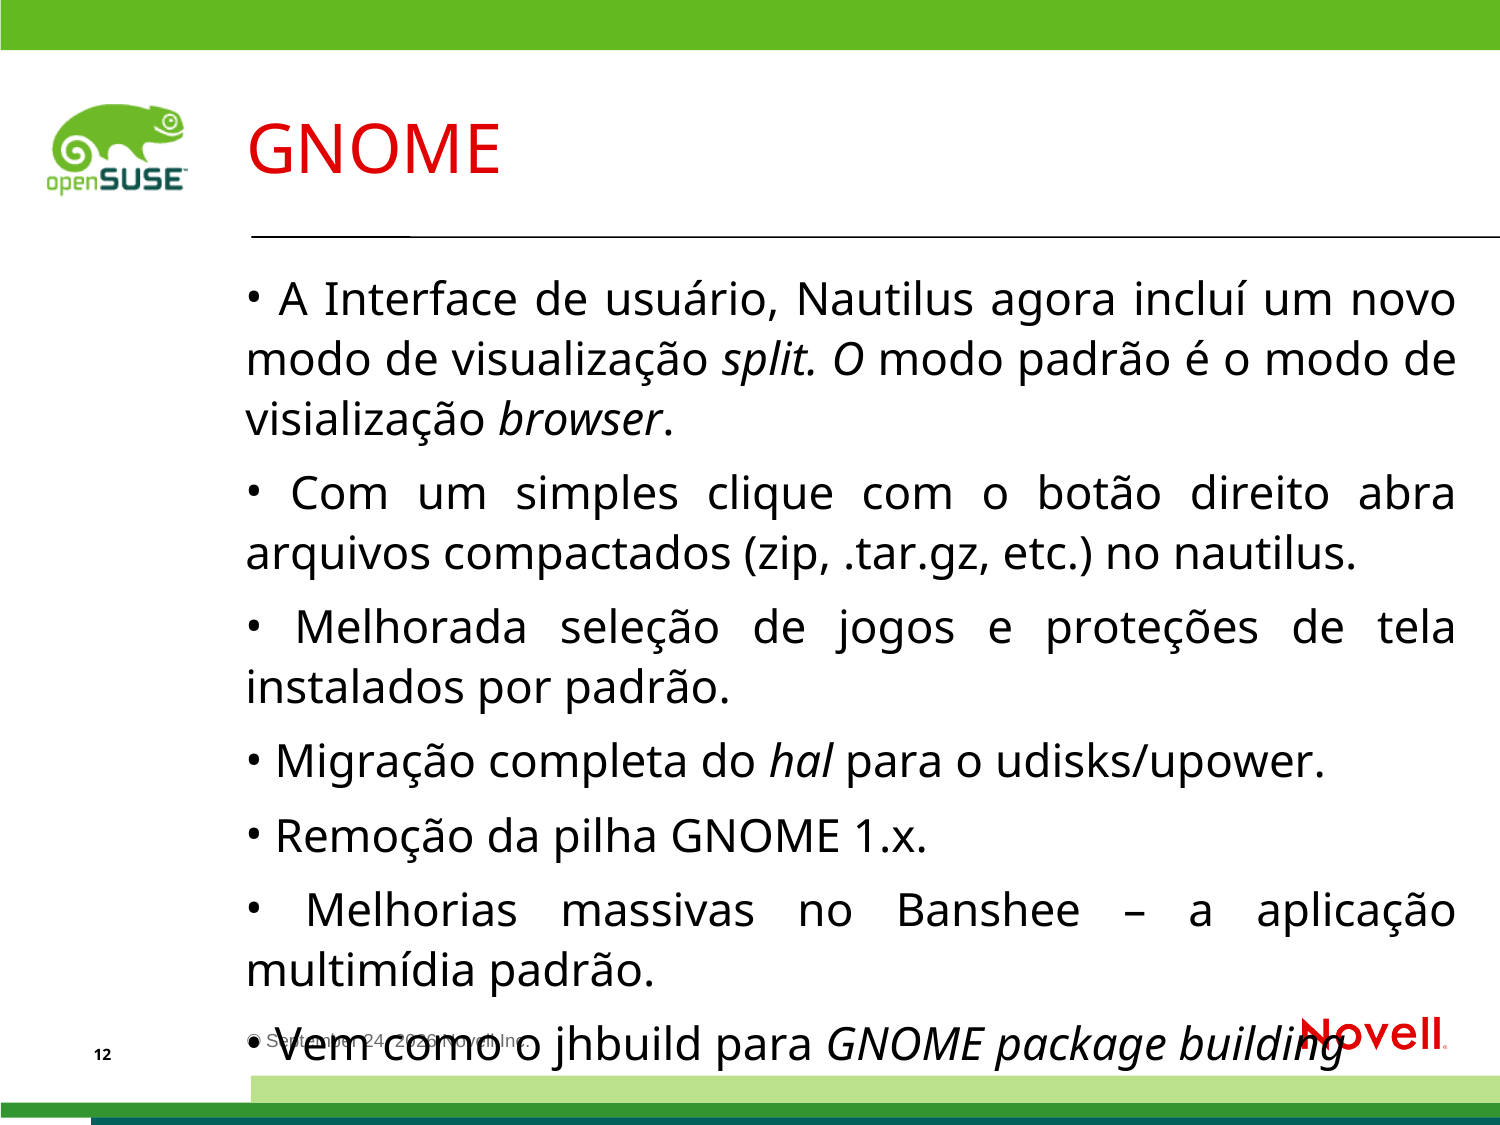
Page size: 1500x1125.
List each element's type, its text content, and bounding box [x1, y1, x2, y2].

list A Interface de usuário, Nautilus agora incluí um novo modo de visualização split. O modo padrão é o modo de visialização browser. Com um simples clique com o botão direito abra arquivos compactados (zip, .tar.gz, etc.) no nautilus. Melhorada seleção de jogos e proteções de tela instalados por padrão. Migração completa do hal para o udisks/upower. Remoção da pilha GNOME 1.x. Melhorias massivas no Banshee – a aplicação multimídia padrão. Vem como o jhbuild para GNOME package building [245, 267, 1458, 1010]
picture [1295, 1011, 1453, 1056]
picture [1325, 1038, 1338, 1056]
picture [1299, 1039, 1313, 1056]
title GNOME [246, 68, 1409, 231]
picture [47, 104, 188, 197]
